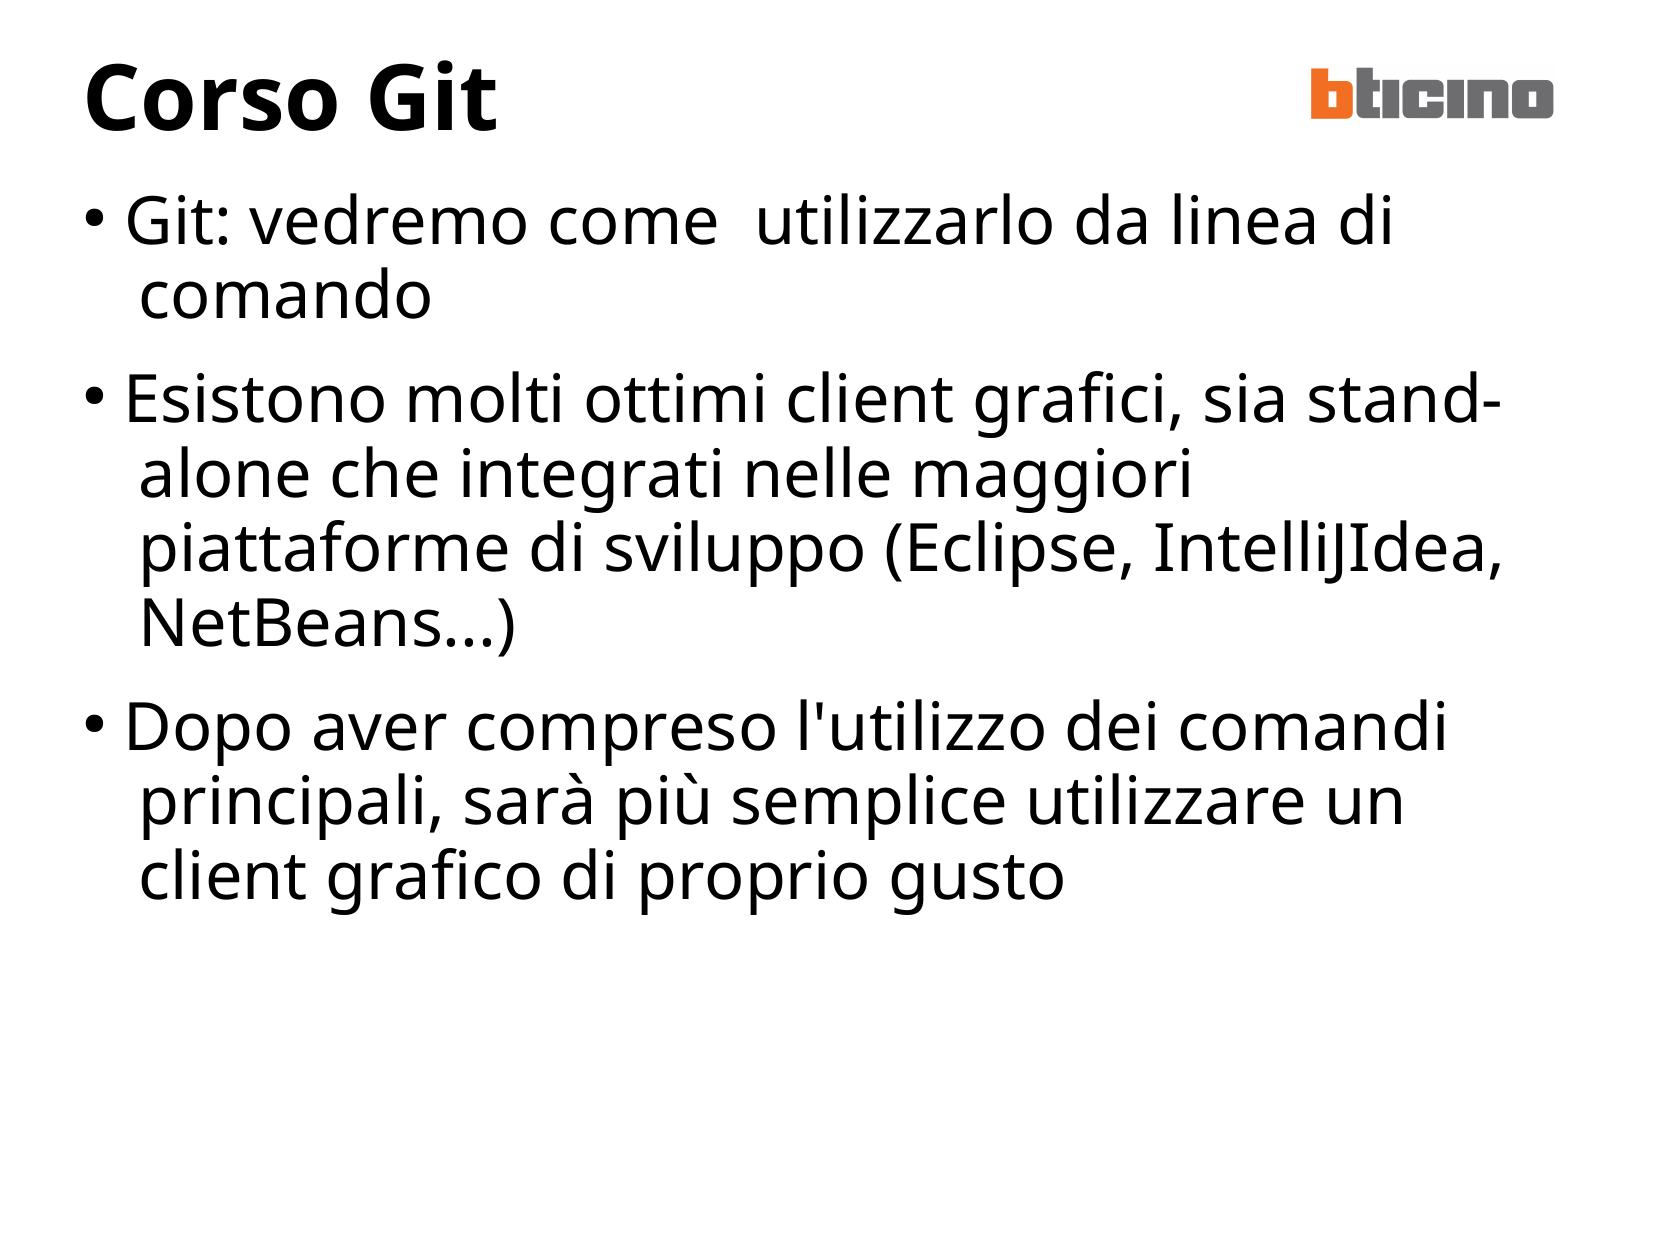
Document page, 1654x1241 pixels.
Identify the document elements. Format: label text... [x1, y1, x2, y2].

list Git: vedremo come utilizzarlo da linea di comando Esistono molti ottimi client grafici, sia stand-alone che integrati nelle maggiori piattaforme di sviluppo (Eclipse, IntelliJIdea, NetBeans...) Dopo aver compreso l'utilizzo dei comandi principali, sarà più semplice utilizzare un client grafico di proprio gusto [82, 180, 1561, 1096]
title Corso Git [82, 48, 1570, 151]
